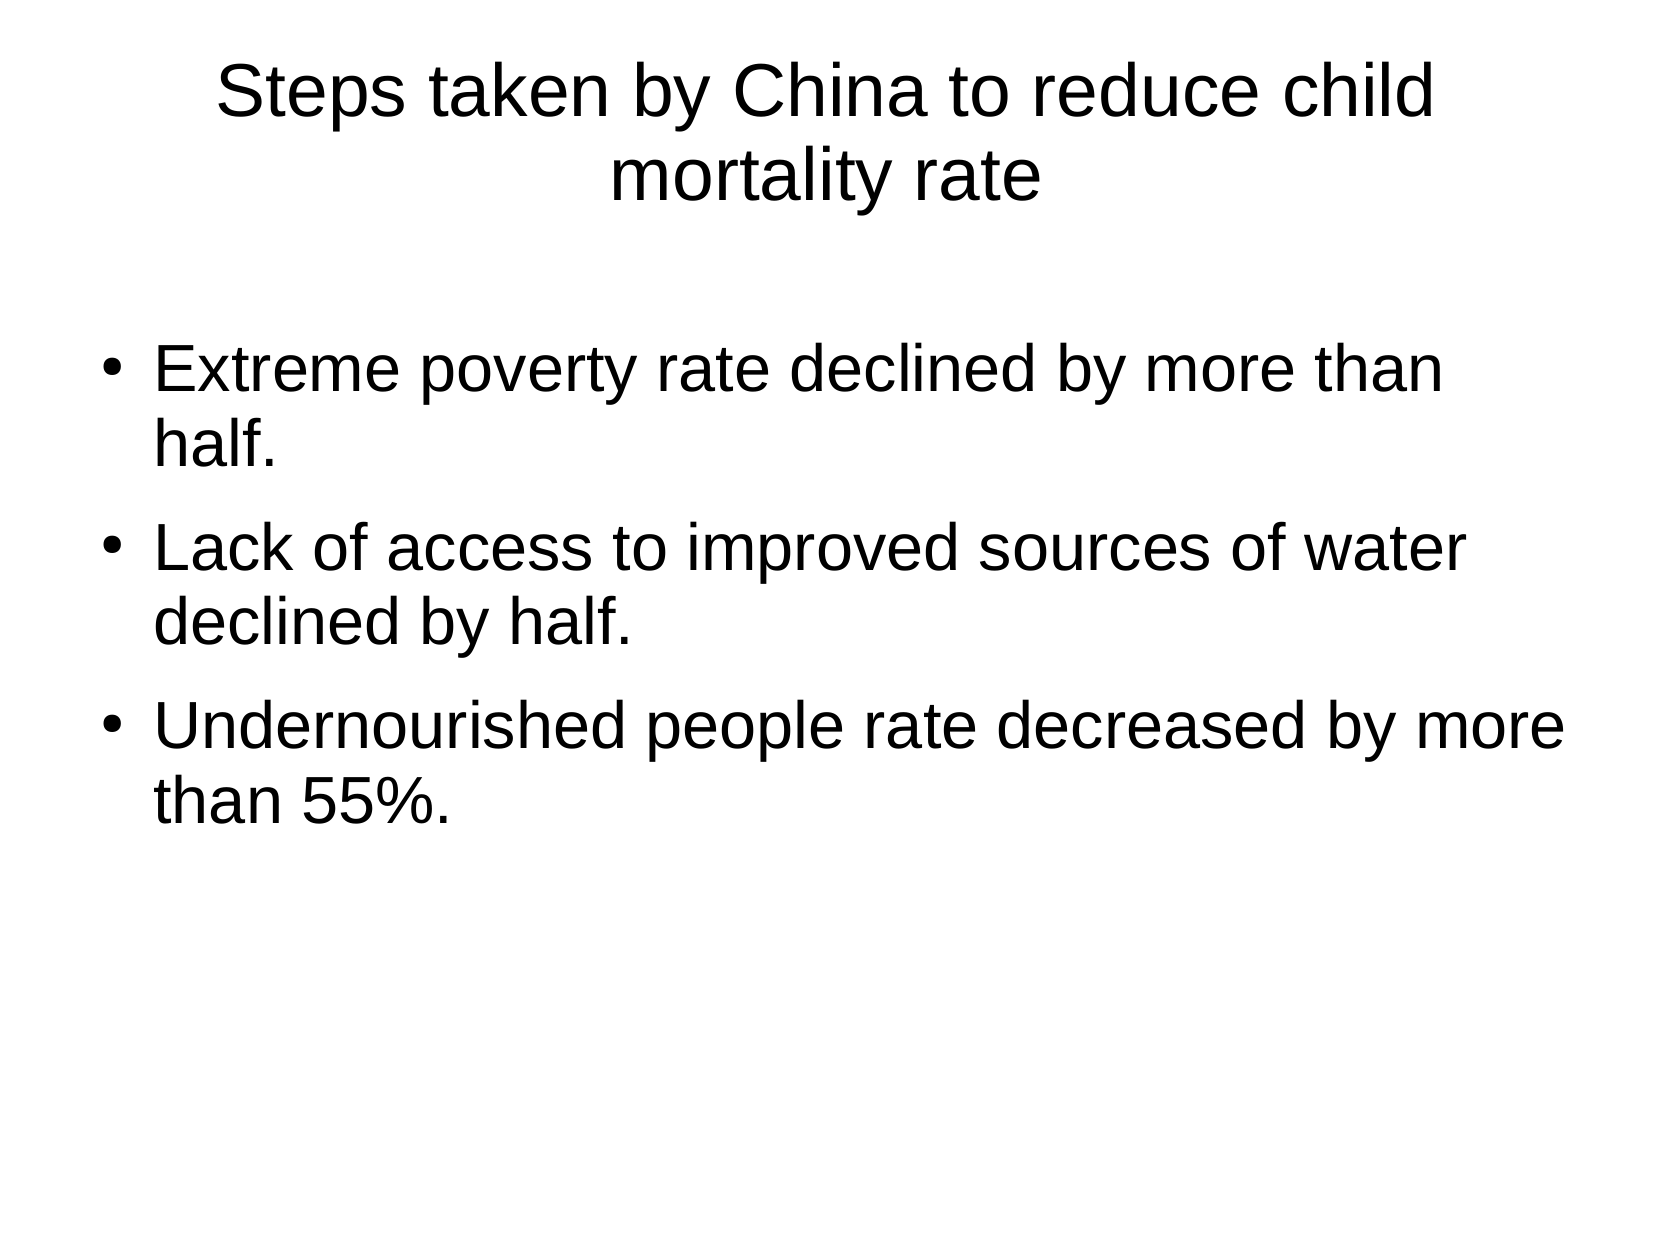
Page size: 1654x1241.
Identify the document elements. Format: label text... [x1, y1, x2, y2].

list Extreme poverty rate declined by more than half. Lack of access to improved sources of water declined by half. Undernourished people rate decreased by more than 55%. [82, 330, 1571, 1010]
title Steps taken by China to reduce child mortality rate [82, 29, 1571, 237]
